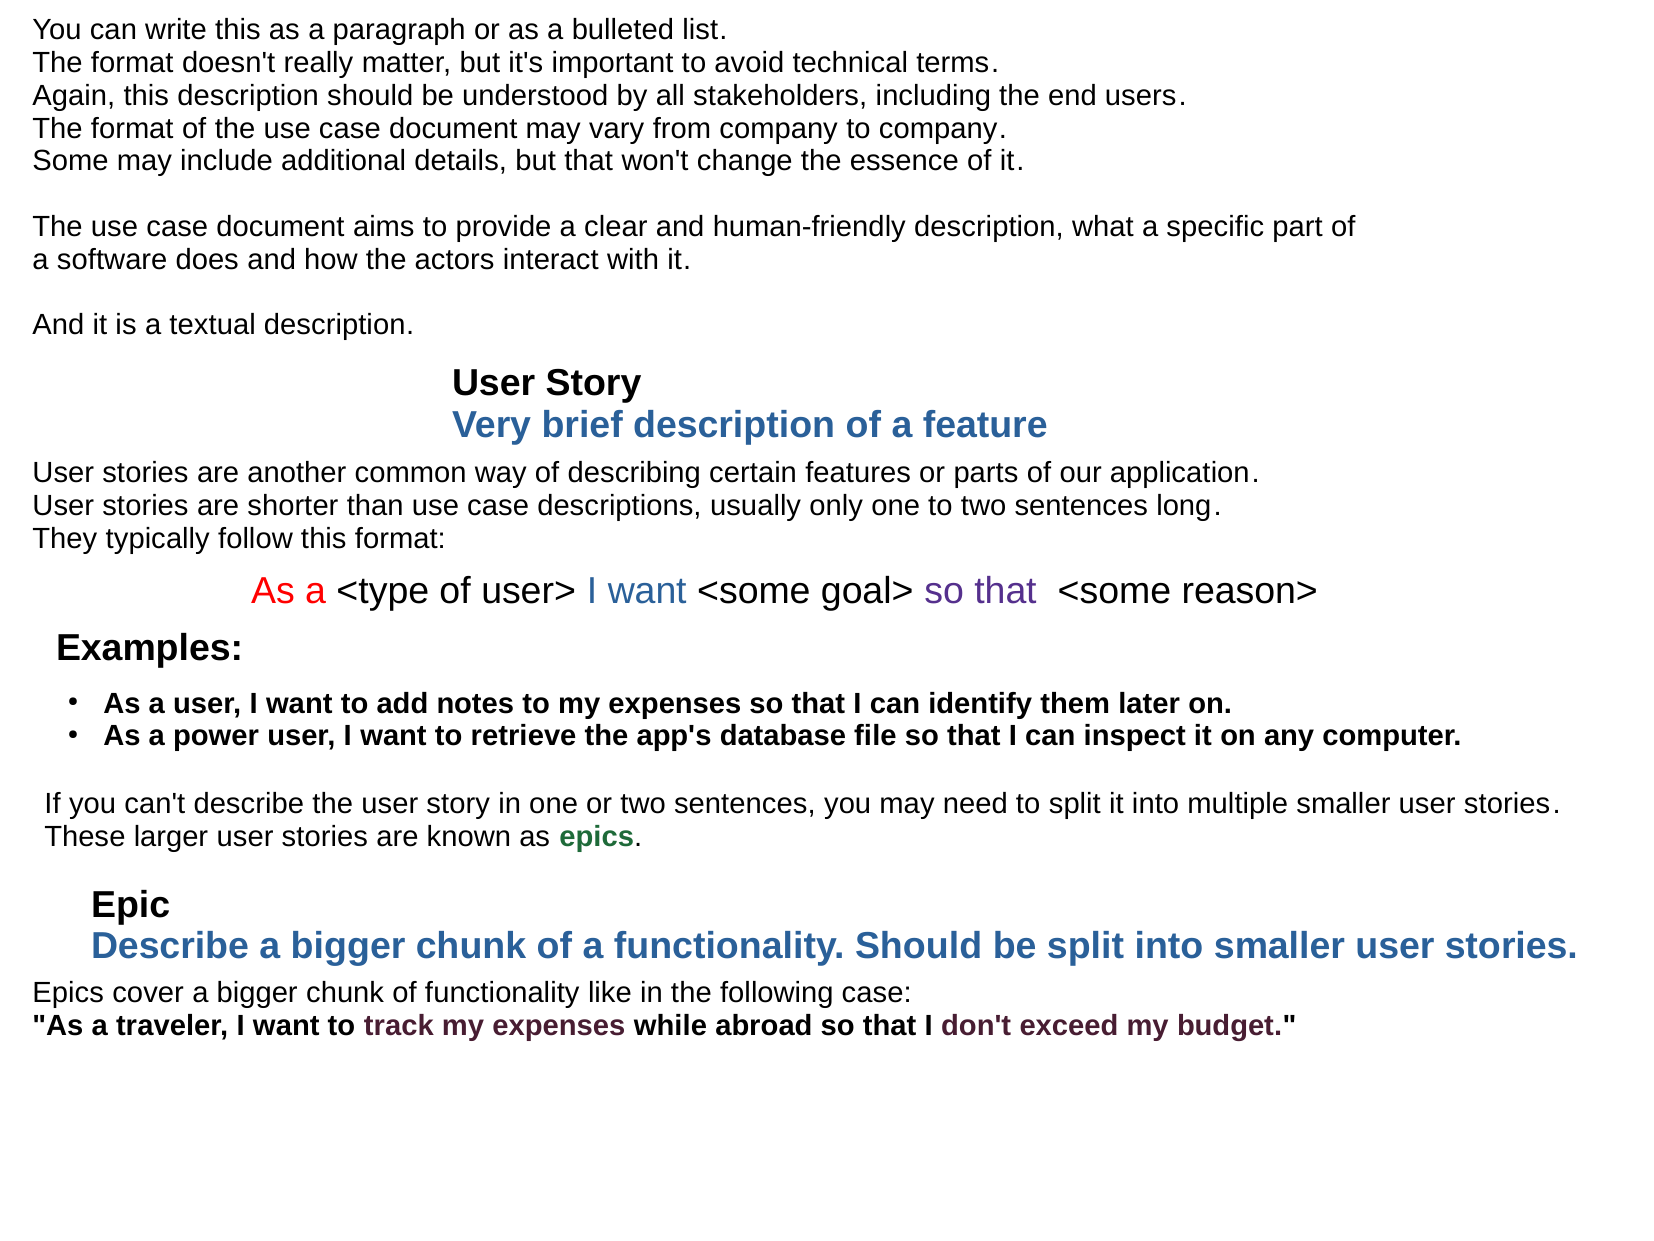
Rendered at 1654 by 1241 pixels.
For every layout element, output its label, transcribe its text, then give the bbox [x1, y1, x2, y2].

text_box Examples: [41, 618, 259, 676]
text_box As a user, I want to add notes to my expenses so that I can identify them later on. As a power user, I want to retrieve the app's database file so that I can inspect it on any computer. [53, 679, 1619, 768]
text_box As a <type of user> I want <some goal> so that <some reason> [236, 561, 1333, 619]
text_box User stories are another common way of describing certain features or parts of our application. User stories are shorter than use case descriptions, usually only one to two sentences long. They typically follow this format: [17, 448, 1642, 562]
text_box If you can't describe the user story in one or two sentences, you may need to split it into multiple smaller user stories. These larger user stories are known as epics. [29, 779, 1625, 871]
text_box You can write this as a paragraph or as a bulleted list. The format doesn't really matter, but it's important to avoid technical terms. Again, this description should be understood by all stakeholders, including the end users. The format of the use case document may vary from company to company. Some may include additional details, but that won't change the essence of it. The use case document aims to provide a clear and human-friendly description, what a specific part of a software does and how the actors interact with it. And it is a textual description. [17, 5, 1642, 382]
text_box Epic Describe a bigger chunk of a functionality. Should be split into smaller user stories. [76, 875, 1595, 968]
text_box Epics cover a bigger chunk of functionality like in the following case: "As a traveler, I want to track my expenses while abroad so that I don't exceed my budget." [17, 968, 1642, 1081]
text_box User Story Very brief description of a feature [437, 354, 1063, 448]
